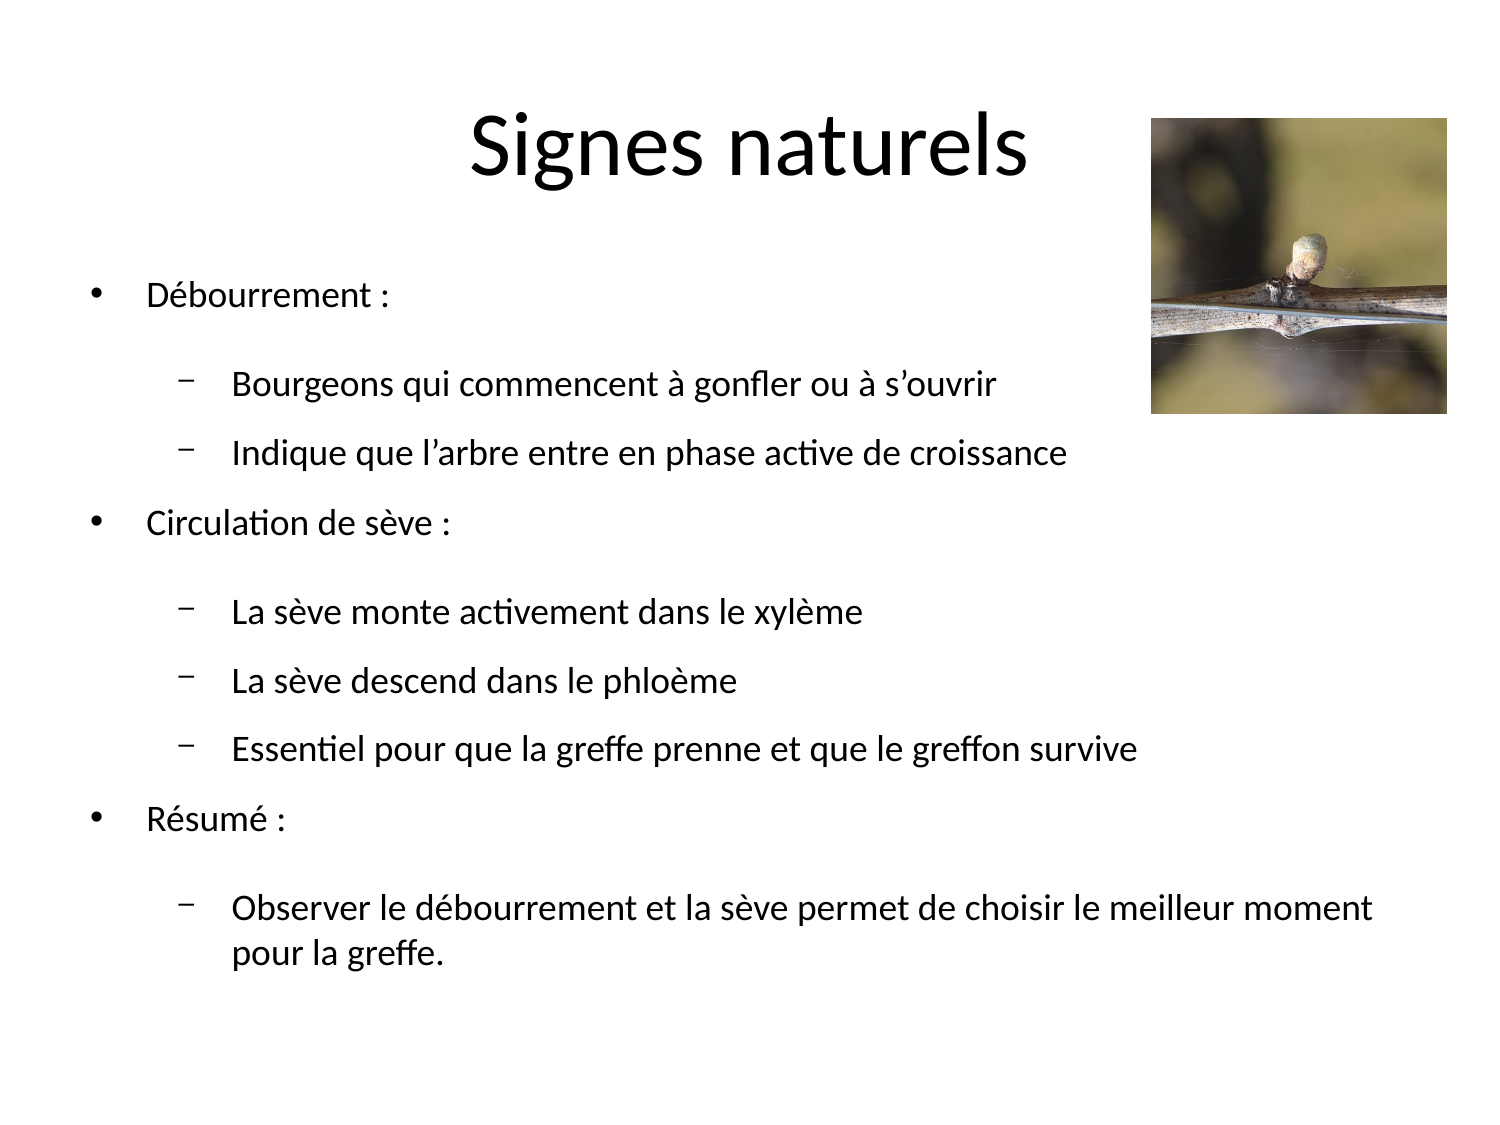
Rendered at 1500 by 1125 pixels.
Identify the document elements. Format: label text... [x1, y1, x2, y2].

picture [1151, 118, 1447, 414]
list Débourrement : Bourgeons qui commencent à gonfler ou à s’ouvrir Indique que l’arbre entre en phase active de croissance Circulation de sève : La sève monte activement dans le xylème La sève descend dans le phloème Essentiel pour que la greffe prenne et que le greffon survive Résumé : Observer le débourrement et la sève permet de choisir le meilleur moment pour la greffe. [75, 262, 1425, 1005]
title Signes naturels [75, 45, 1425, 233]
